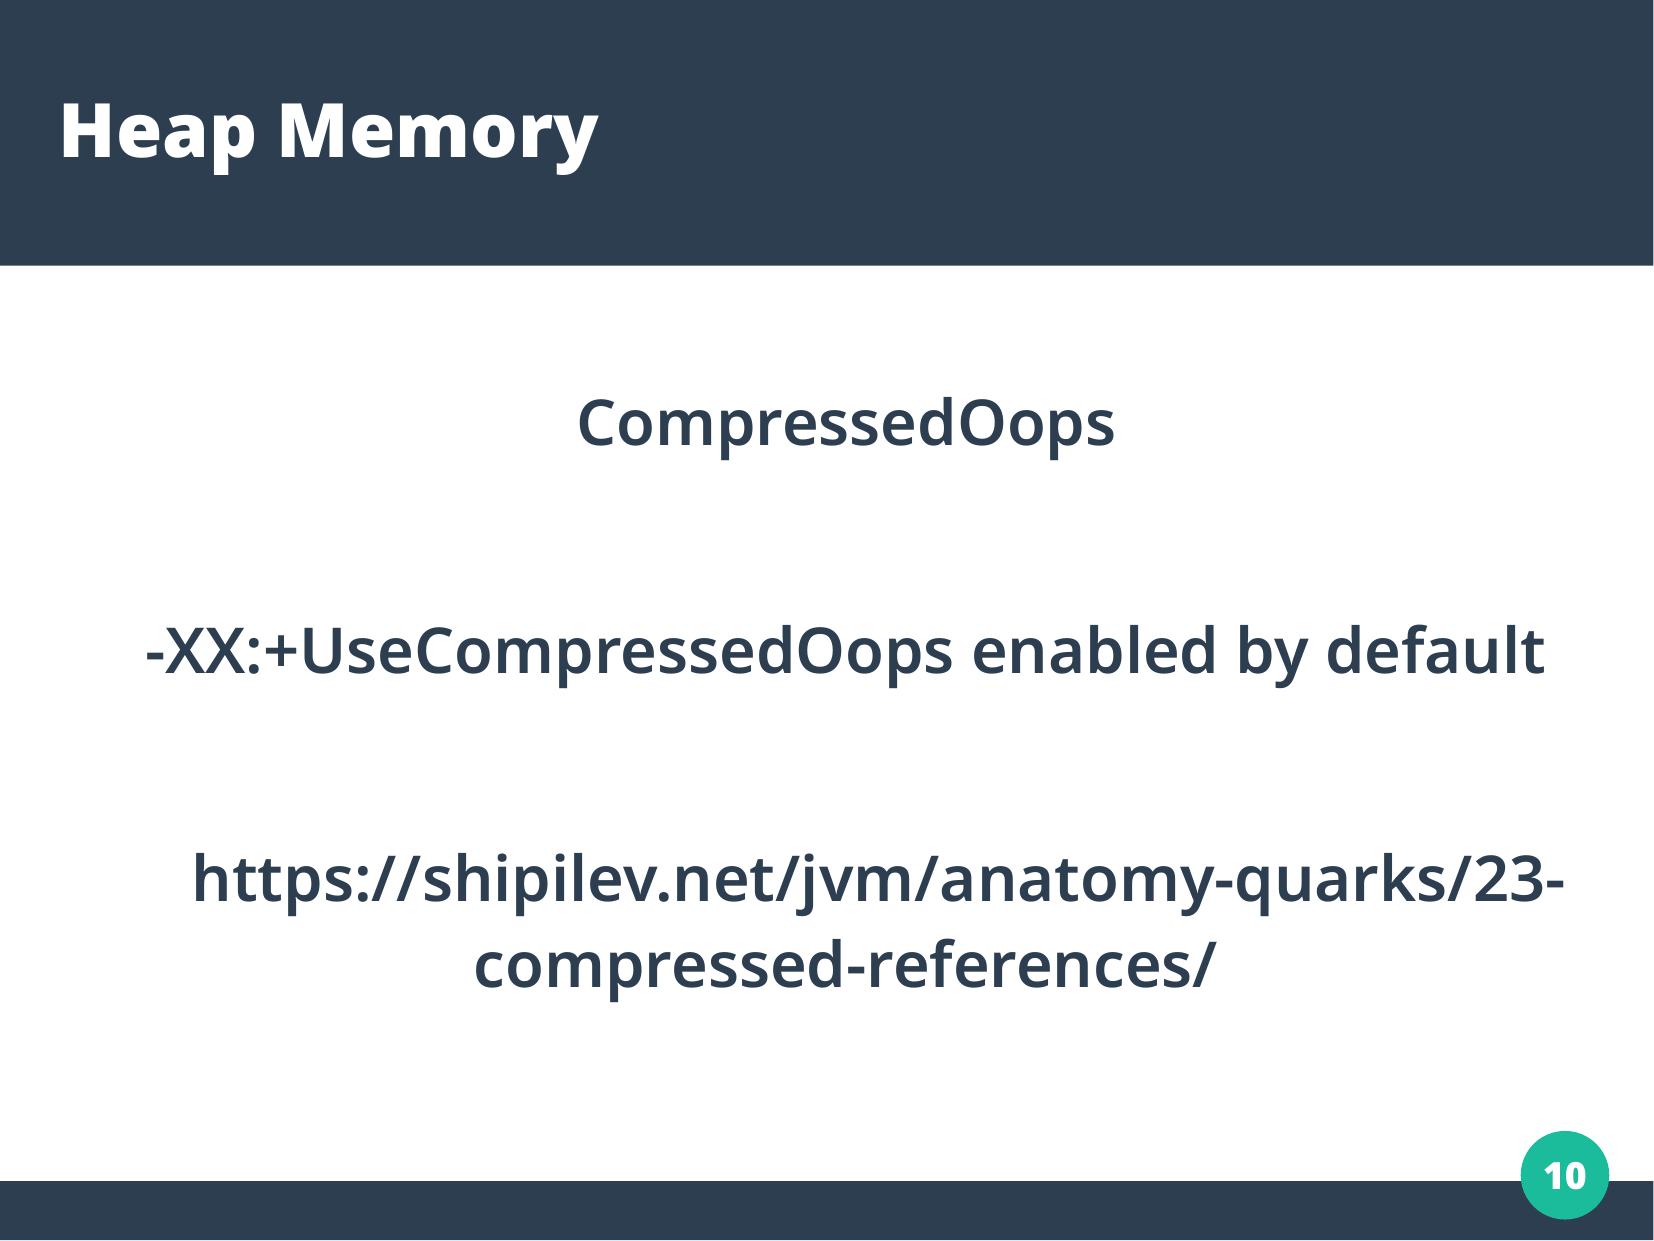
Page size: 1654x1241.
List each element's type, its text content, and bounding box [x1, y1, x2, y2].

list CompressedOops -XX:+UseCompressedOops enabled by default https://shipilev.net/jvm/anatomy-quarks/23-compressed-references/ [45, 378, 1581, 1081]
title Heap Memory [59, 49, 1595, 207]
